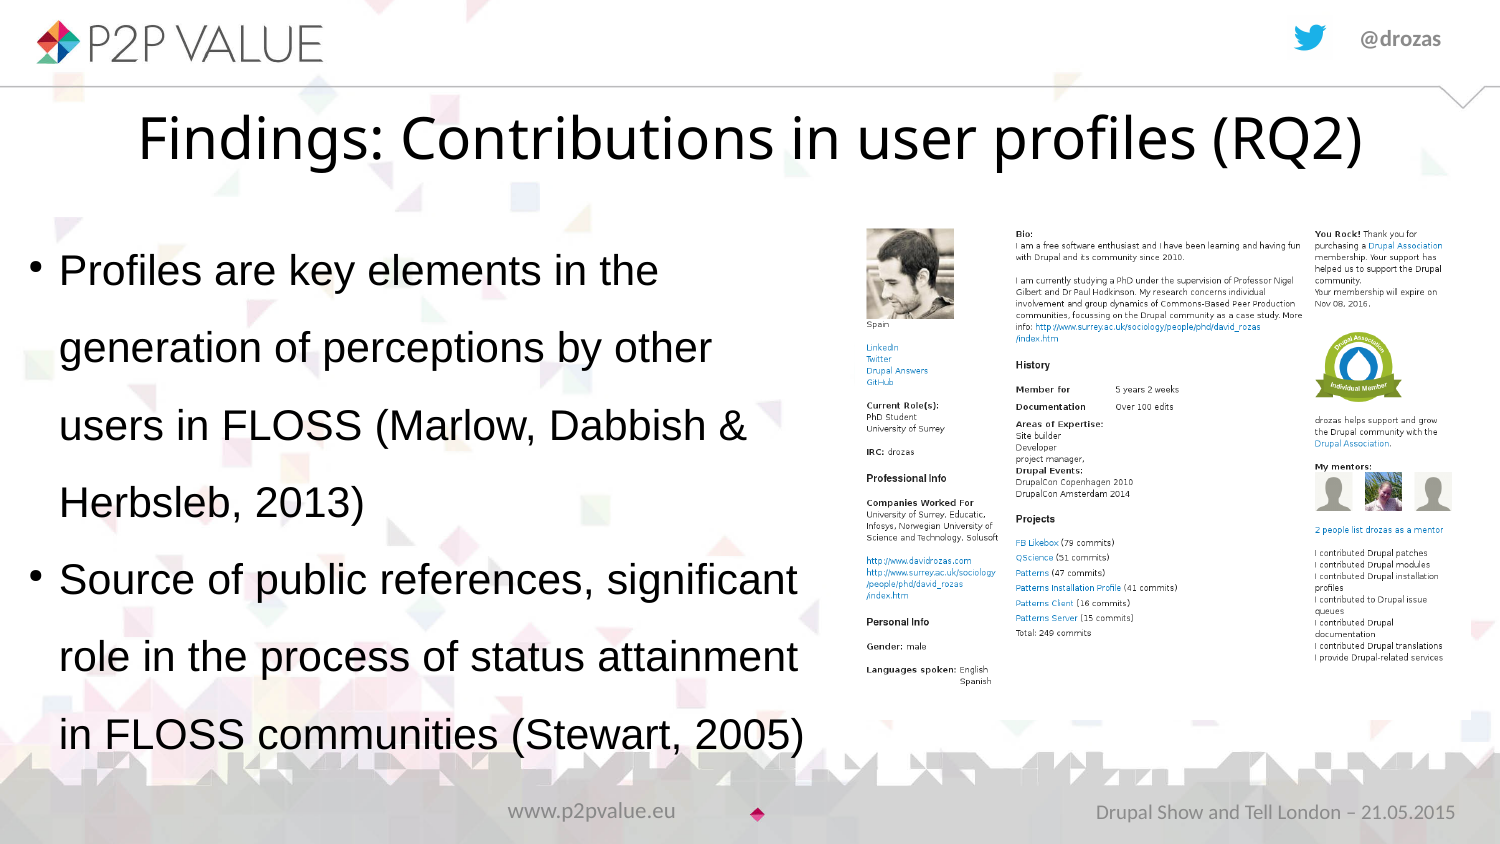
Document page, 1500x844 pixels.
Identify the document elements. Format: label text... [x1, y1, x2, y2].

text_box Drupal Show and Tell London – 21.05.2015 [777, 788, 1470, 834]
title Findings: Contributions in user profiles (RQ2) [0, 92, 1500, 181]
text_box @drozas [1333, 15, 1455, 60]
picture [0, 0, 1500, 92]
picture [0, 181, 1500, 844]
text_box www.p2pvalue.eu [501, 789, 720, 829]
subtitle Profiles are key elements in the generation of perceptions by other users in FLOSS (Marlow, Dabbish & Herbsleb, 2013) Source of public references, significant role in the process of status attainment in FLOSS communities (Stewart, 2005) [15, 210, 841, 766]
